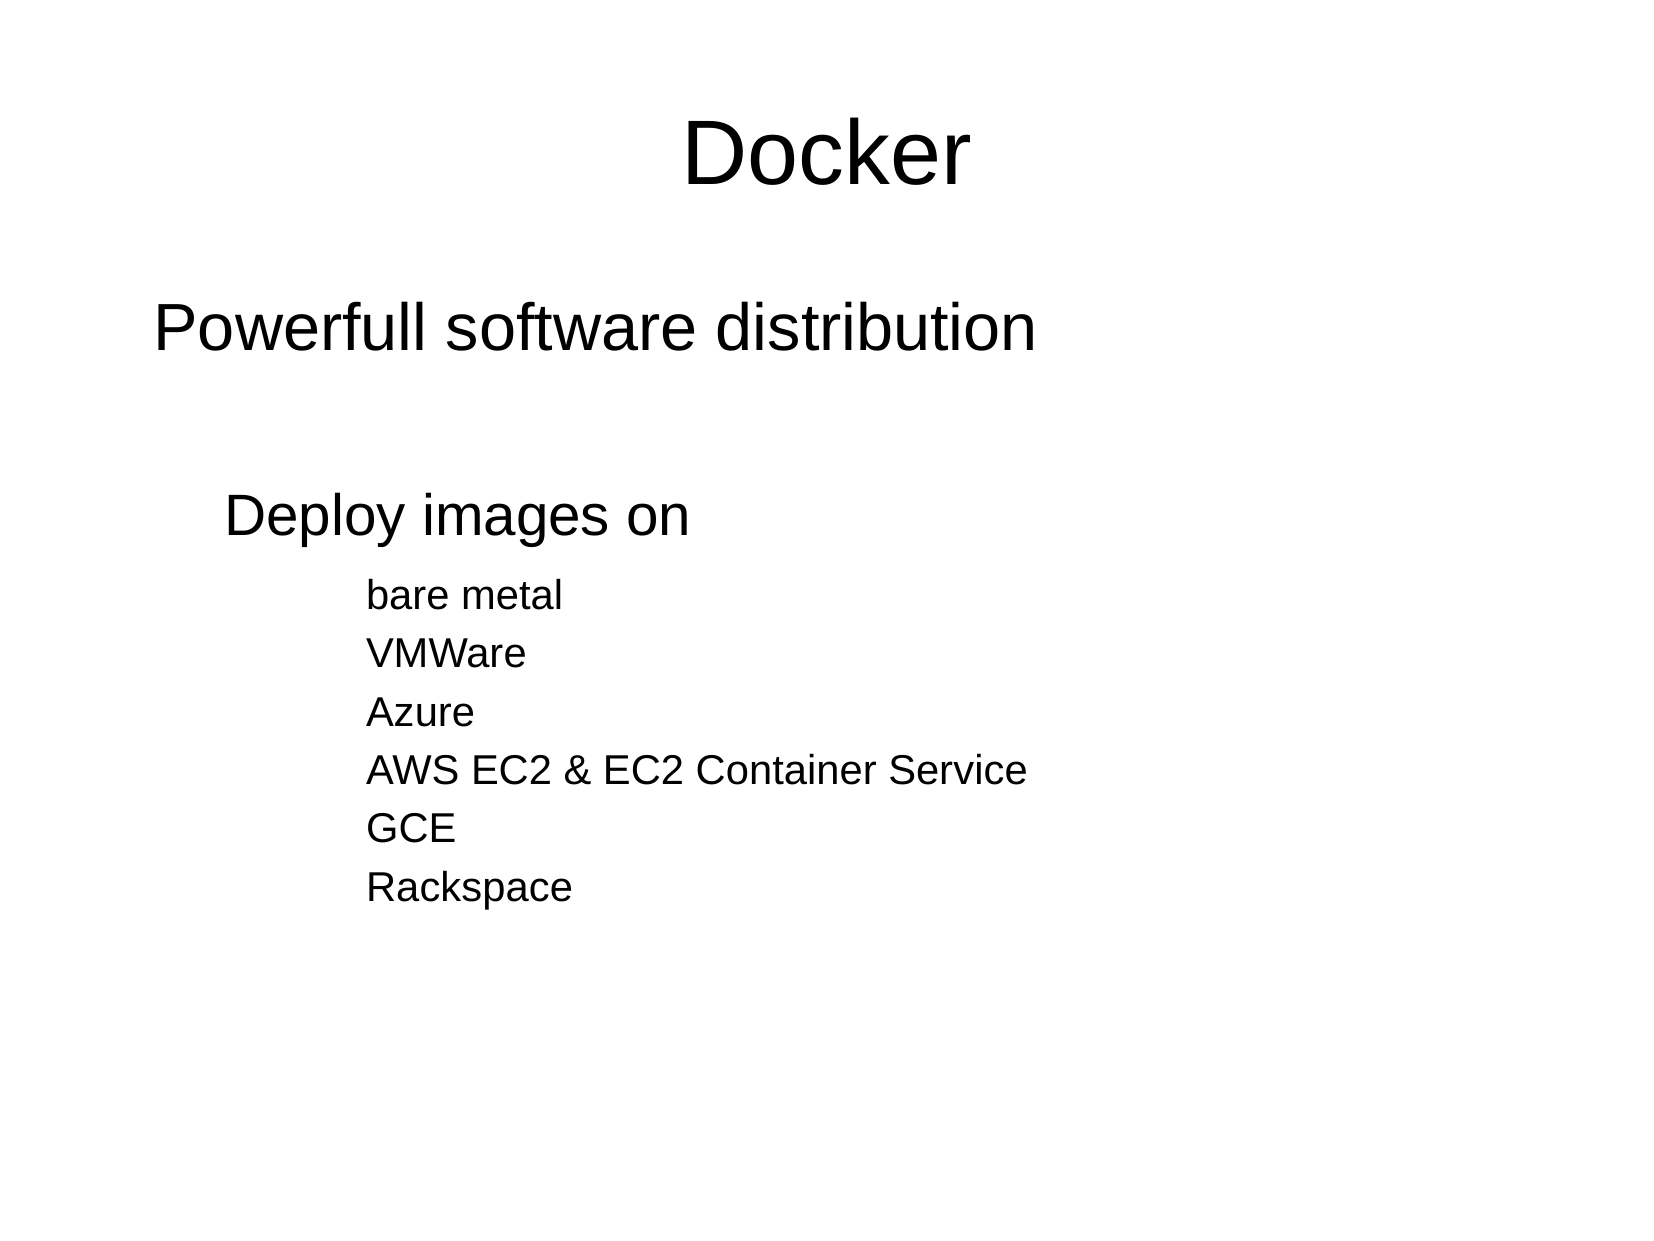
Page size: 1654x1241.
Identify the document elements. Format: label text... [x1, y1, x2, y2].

title Docker [82, 49, 1571, 257]
list Powerfull software distribution Deploy images on bare metal VMWare Azure AWS EC2 & EC2 Container Service GCE Rackspace [82, 290, 1571, 1010]
